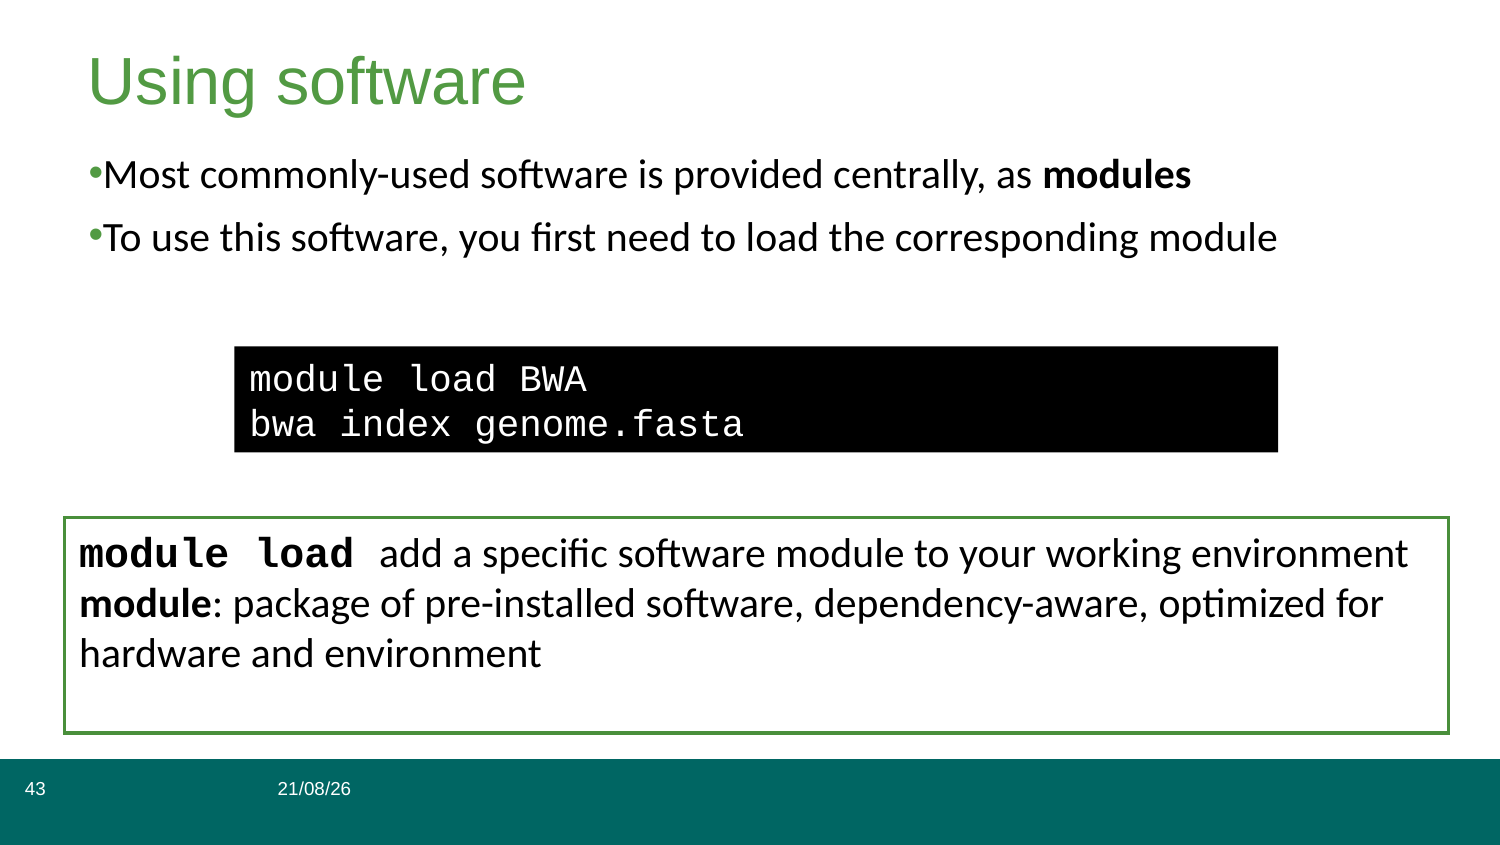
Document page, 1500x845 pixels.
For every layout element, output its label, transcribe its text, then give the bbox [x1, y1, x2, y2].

list Most commonly-used software is provided centrally, as modules To use this software, you first need to load the corresponding module [88, 147, 1427, 360]
text_box <number> [24, 776, 76, 799]
text_box 05/05/18 [277, 776, 553, 799]
title Using software [87, 37, 1426, 132]
text_box module load BWA bwa index genome.fasta [234, 346, 1279, 453]
text_box module load add a specific software module to your working environment module: package of pre-installed software, dependency-aware, optimized for hardware and environment [64, 517, 1449, 734]
